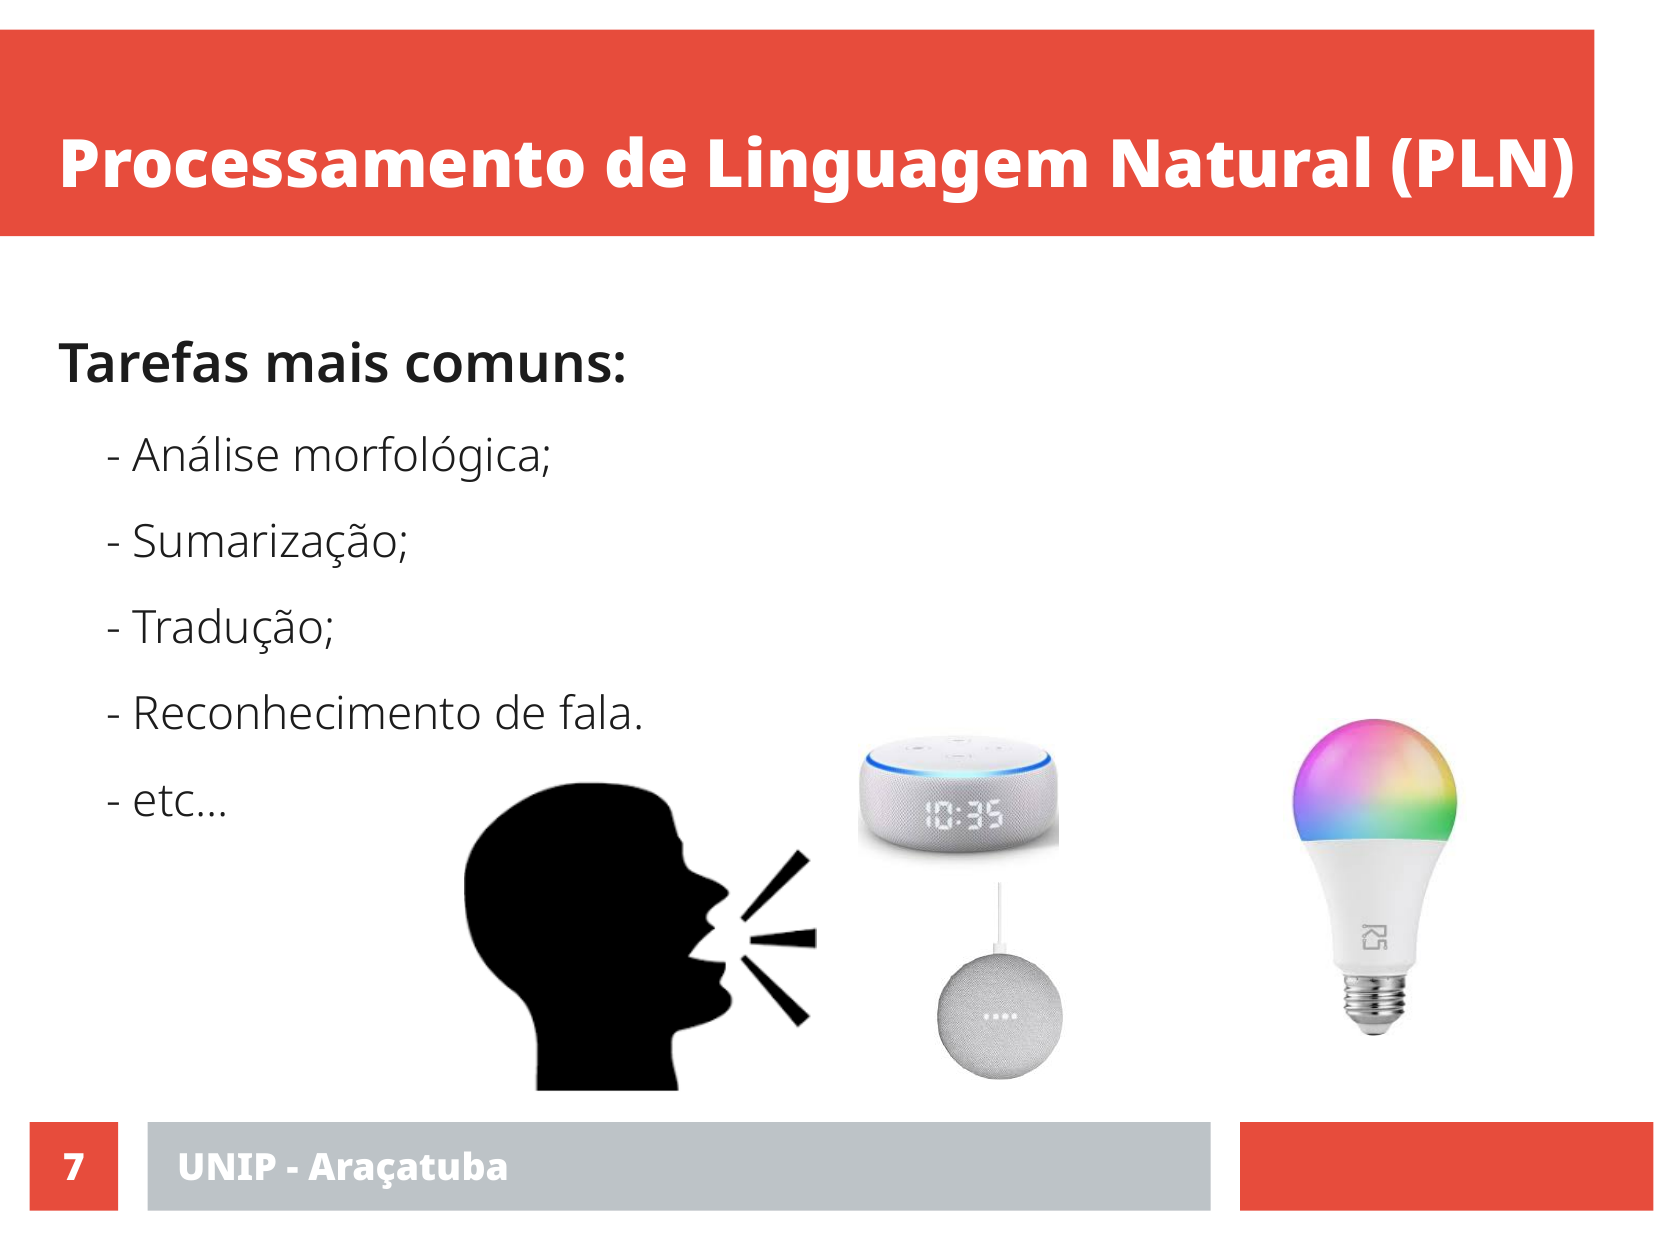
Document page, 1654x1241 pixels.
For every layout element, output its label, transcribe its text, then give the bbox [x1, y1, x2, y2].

title Processamento de Linguagem Natural (PLN) [59, 59, 1595, 207]
picture [464, 760, 817, 1113]
picture [1283, 718, 1467, 1036]
list Tarefas mais comuns: - Análise morfológica; - Sumarização; - Tradução; - Reconhecimento de fala. - etc... [59, 324, 1565, 1093]
picture [858, 695, 1073, 1080]
